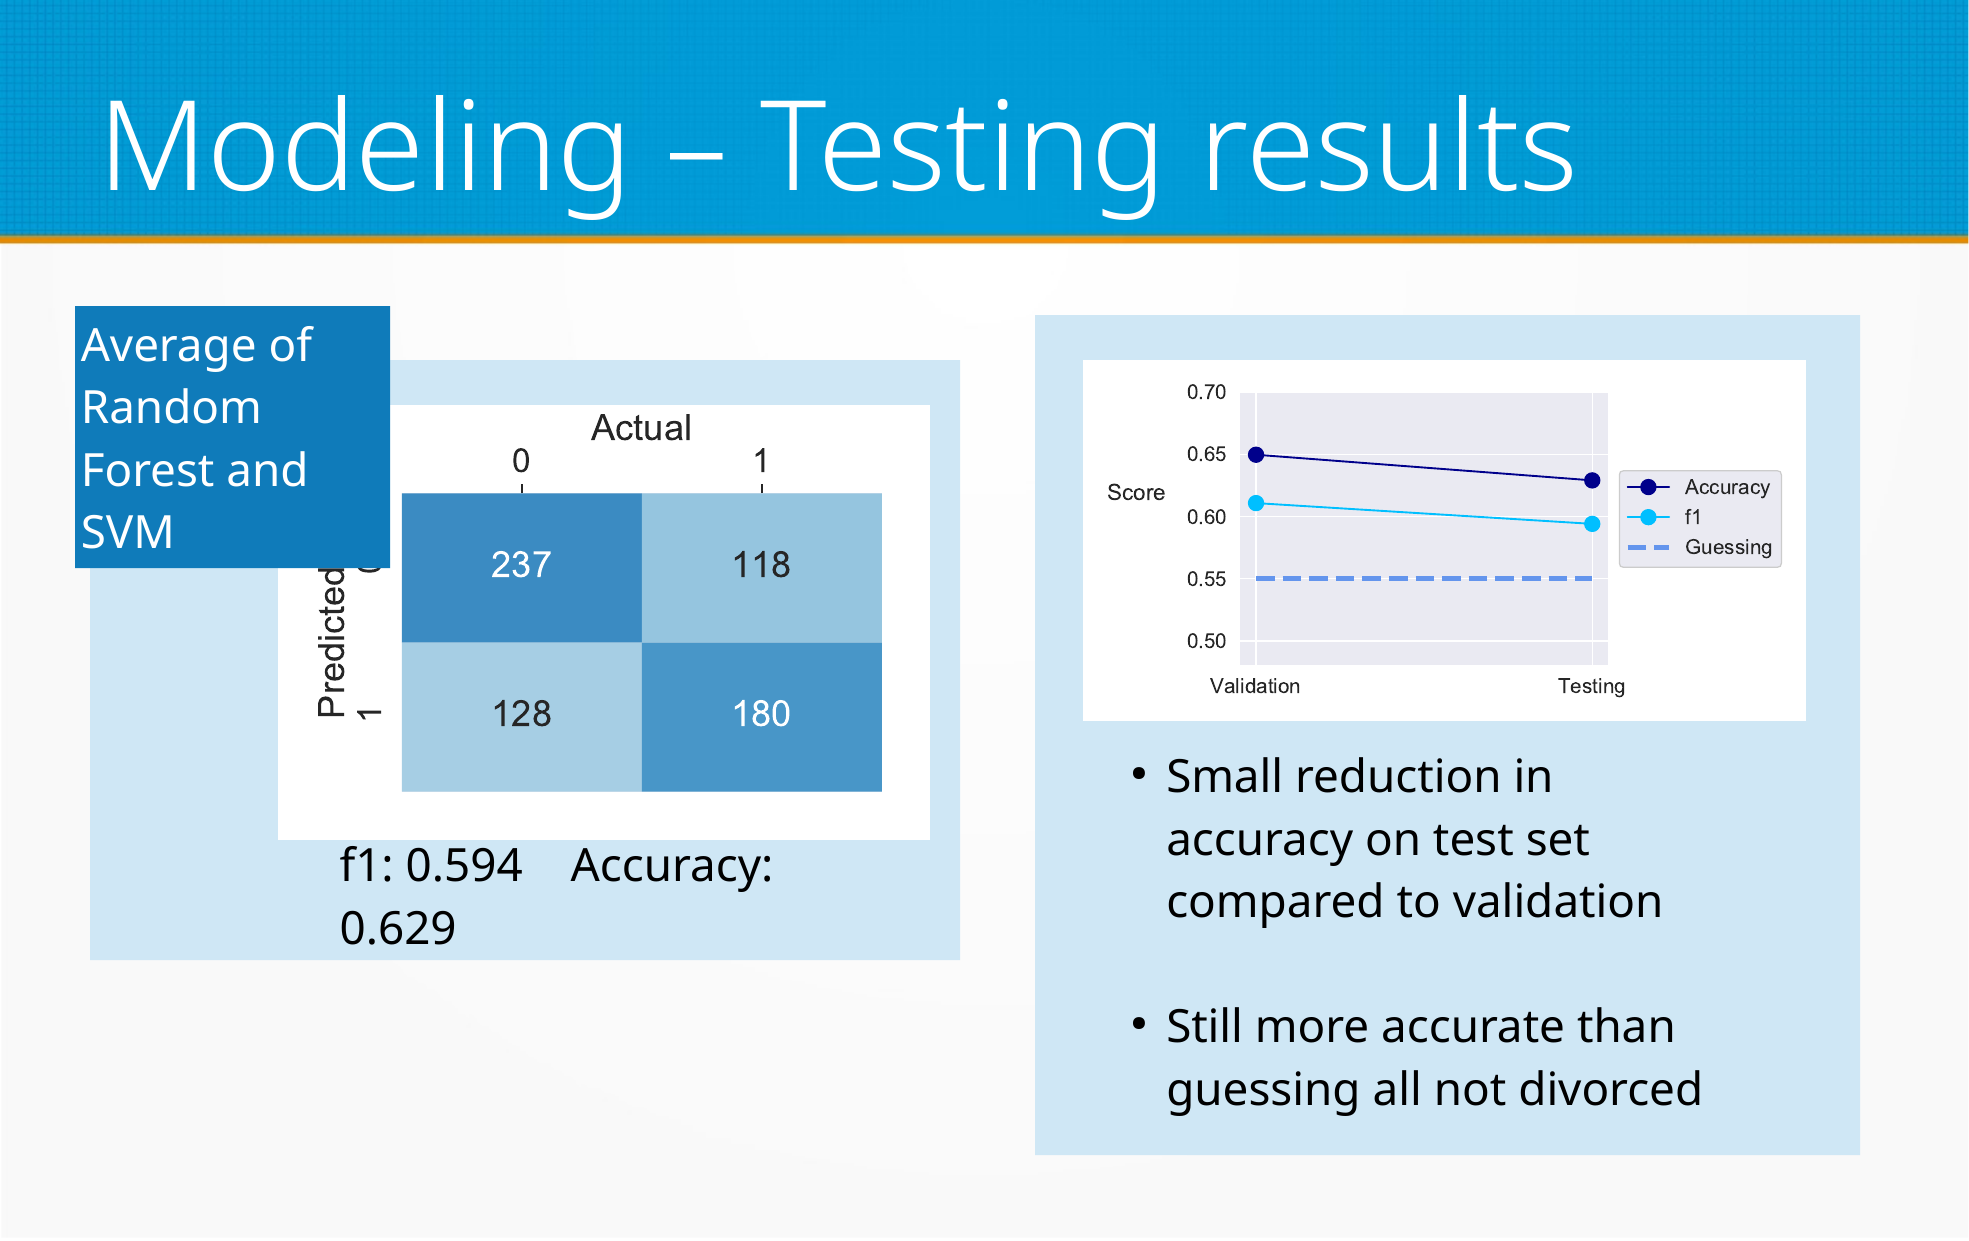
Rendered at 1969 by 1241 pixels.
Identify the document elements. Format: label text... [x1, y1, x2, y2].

text_box Small reduction in accuracy on test set compared to validation Still more accurate than guessing all not divorced [1125, 752, 1756, 1110]
picture [0, 233, 1969, 1241]
text_box Average of Random Forest and SVM [75, 345, 391, 530]
text_box f1: 0.594 Accuracy: 0.629 [333, 860, 859, 931]
text_box [90, 360, 961, 961]
title Modeling – Testing results [98, 19, 1870, 227]
text_box [1035, 315, 1861, 1156]
